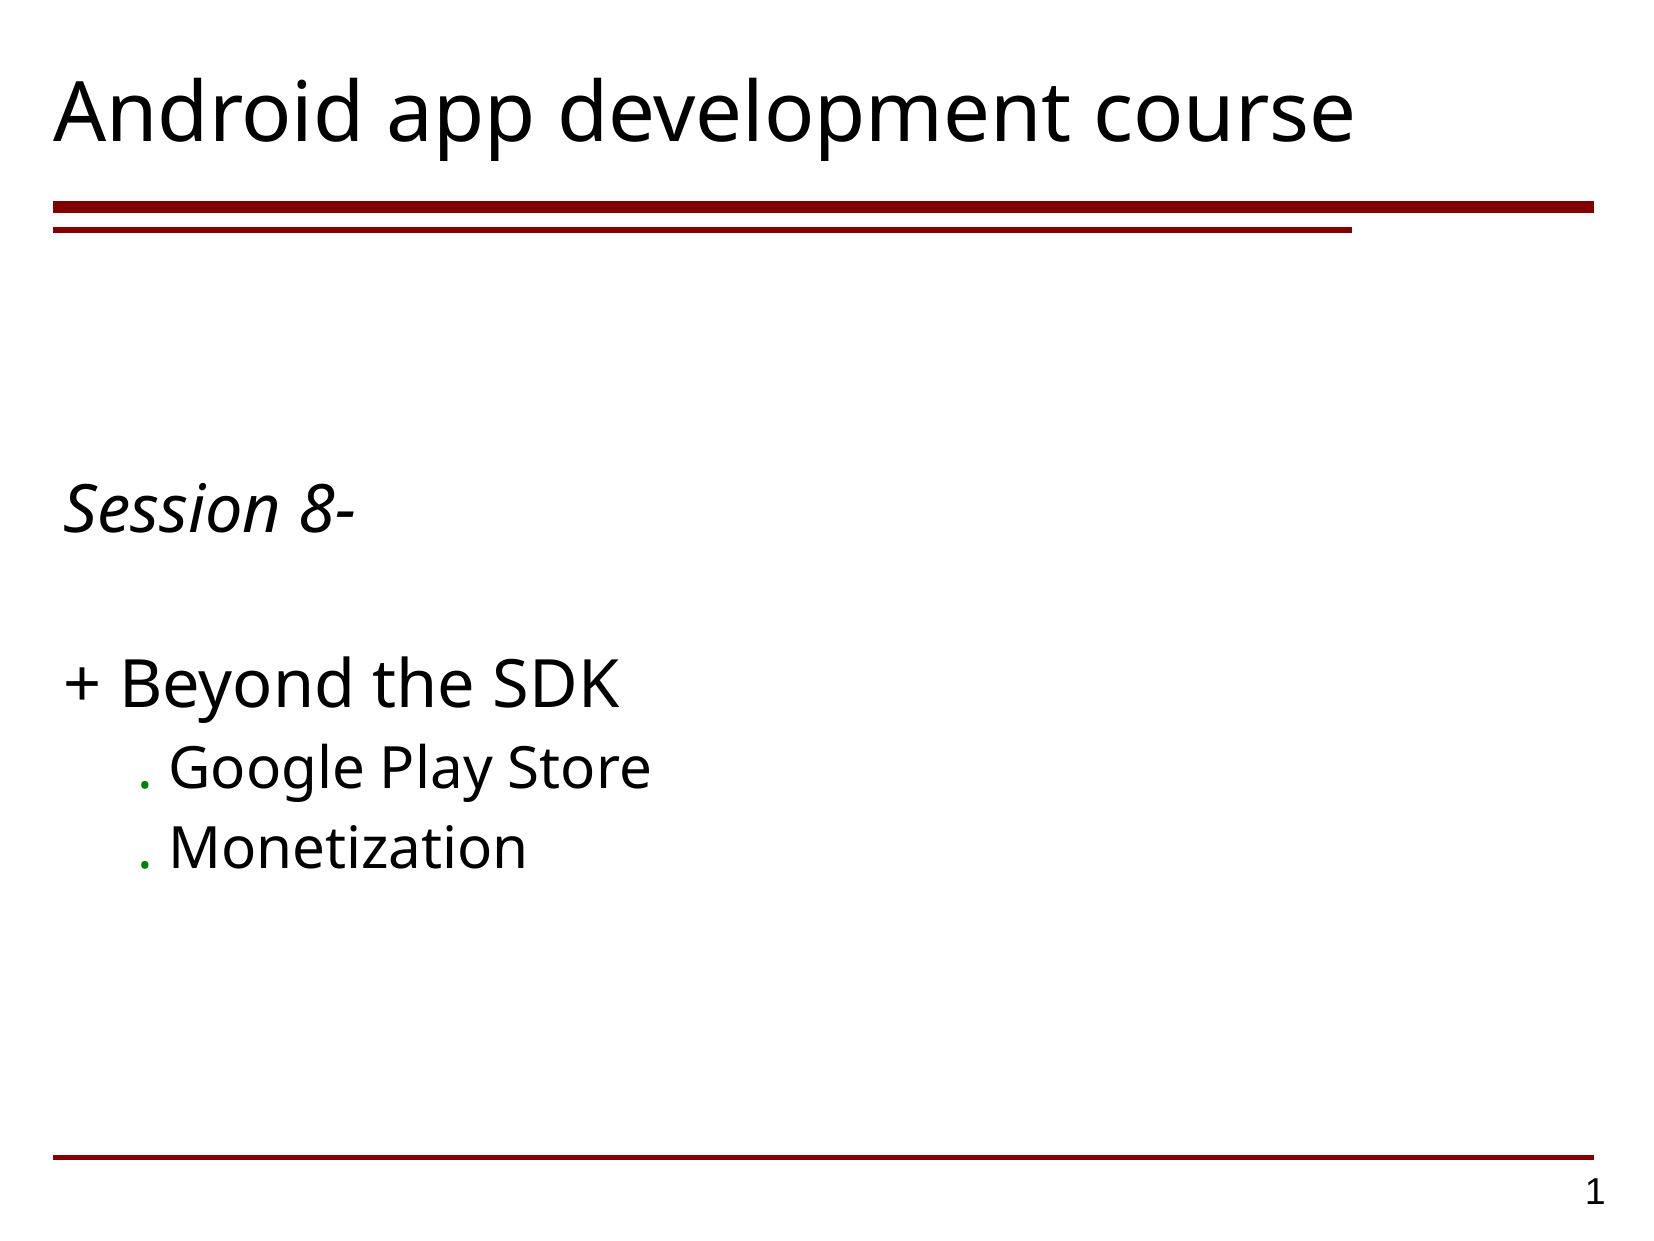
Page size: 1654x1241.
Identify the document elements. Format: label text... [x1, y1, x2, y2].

subtitle Android app development course [53, 48, 1542, 172]
text_box Session 8- + Beyond the SDK . Google Play Store . Monetization [49, 453, 659, 888]
text_box <number> [35, 1163, 1654, 1221]
